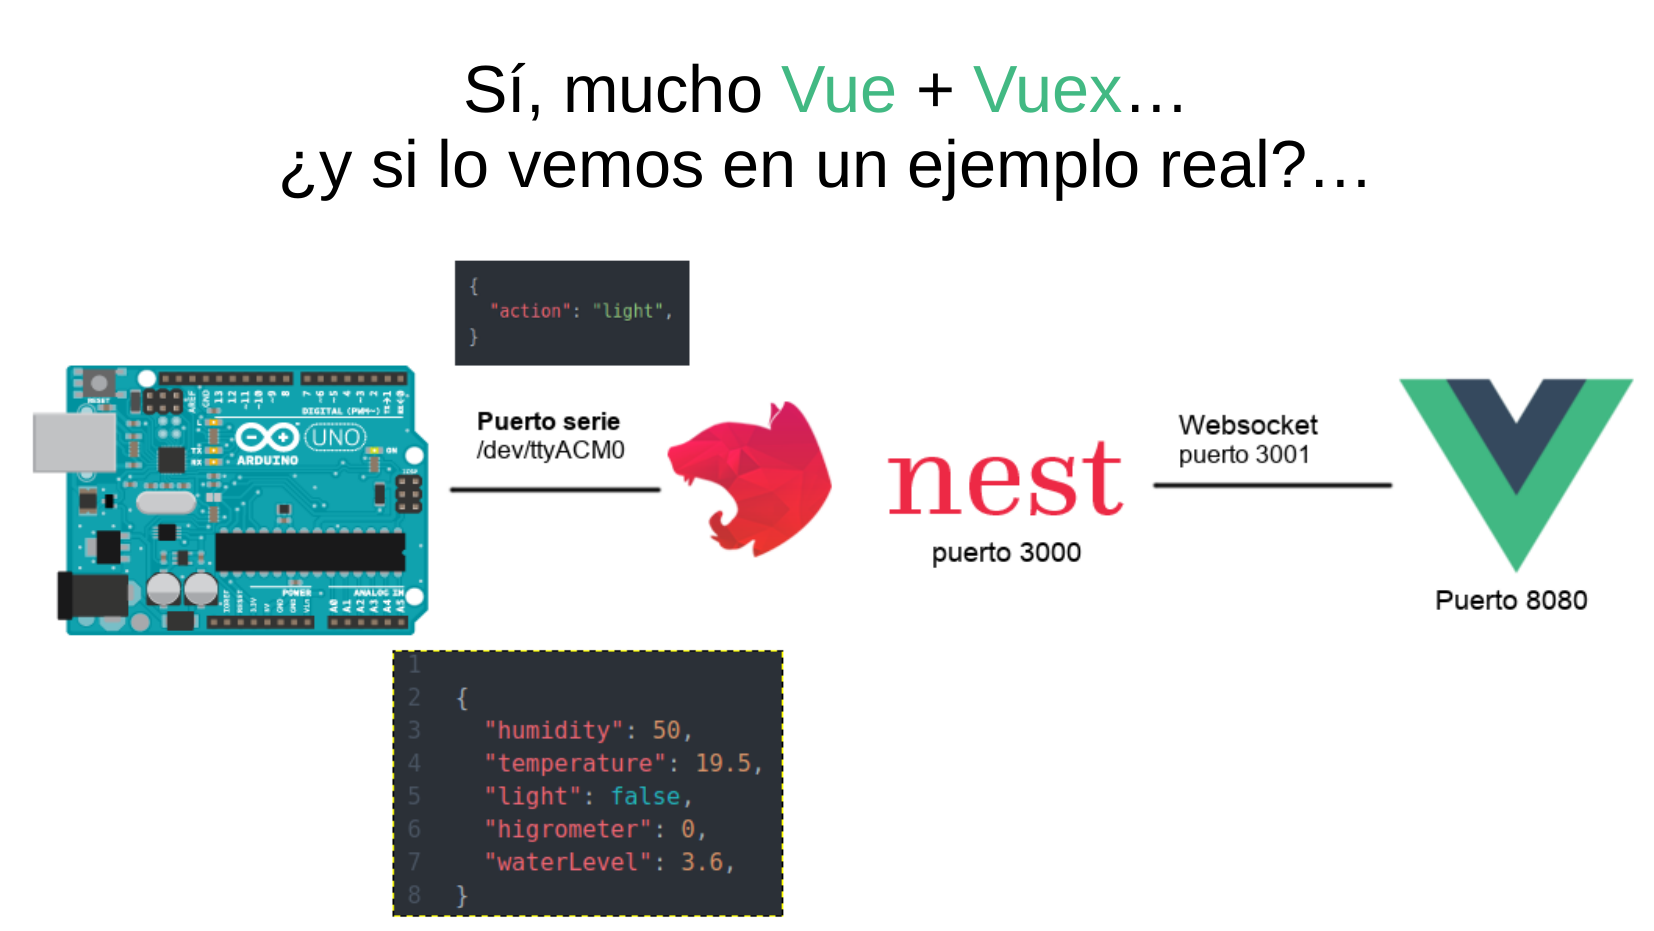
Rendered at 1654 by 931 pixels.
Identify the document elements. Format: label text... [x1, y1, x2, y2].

title Sí, mucho Vue + Vuex… ¿y si lo vemos en un ejemplo real?… [82, 23, 1571, 230]
picture [27, 234, 1648, 931]
